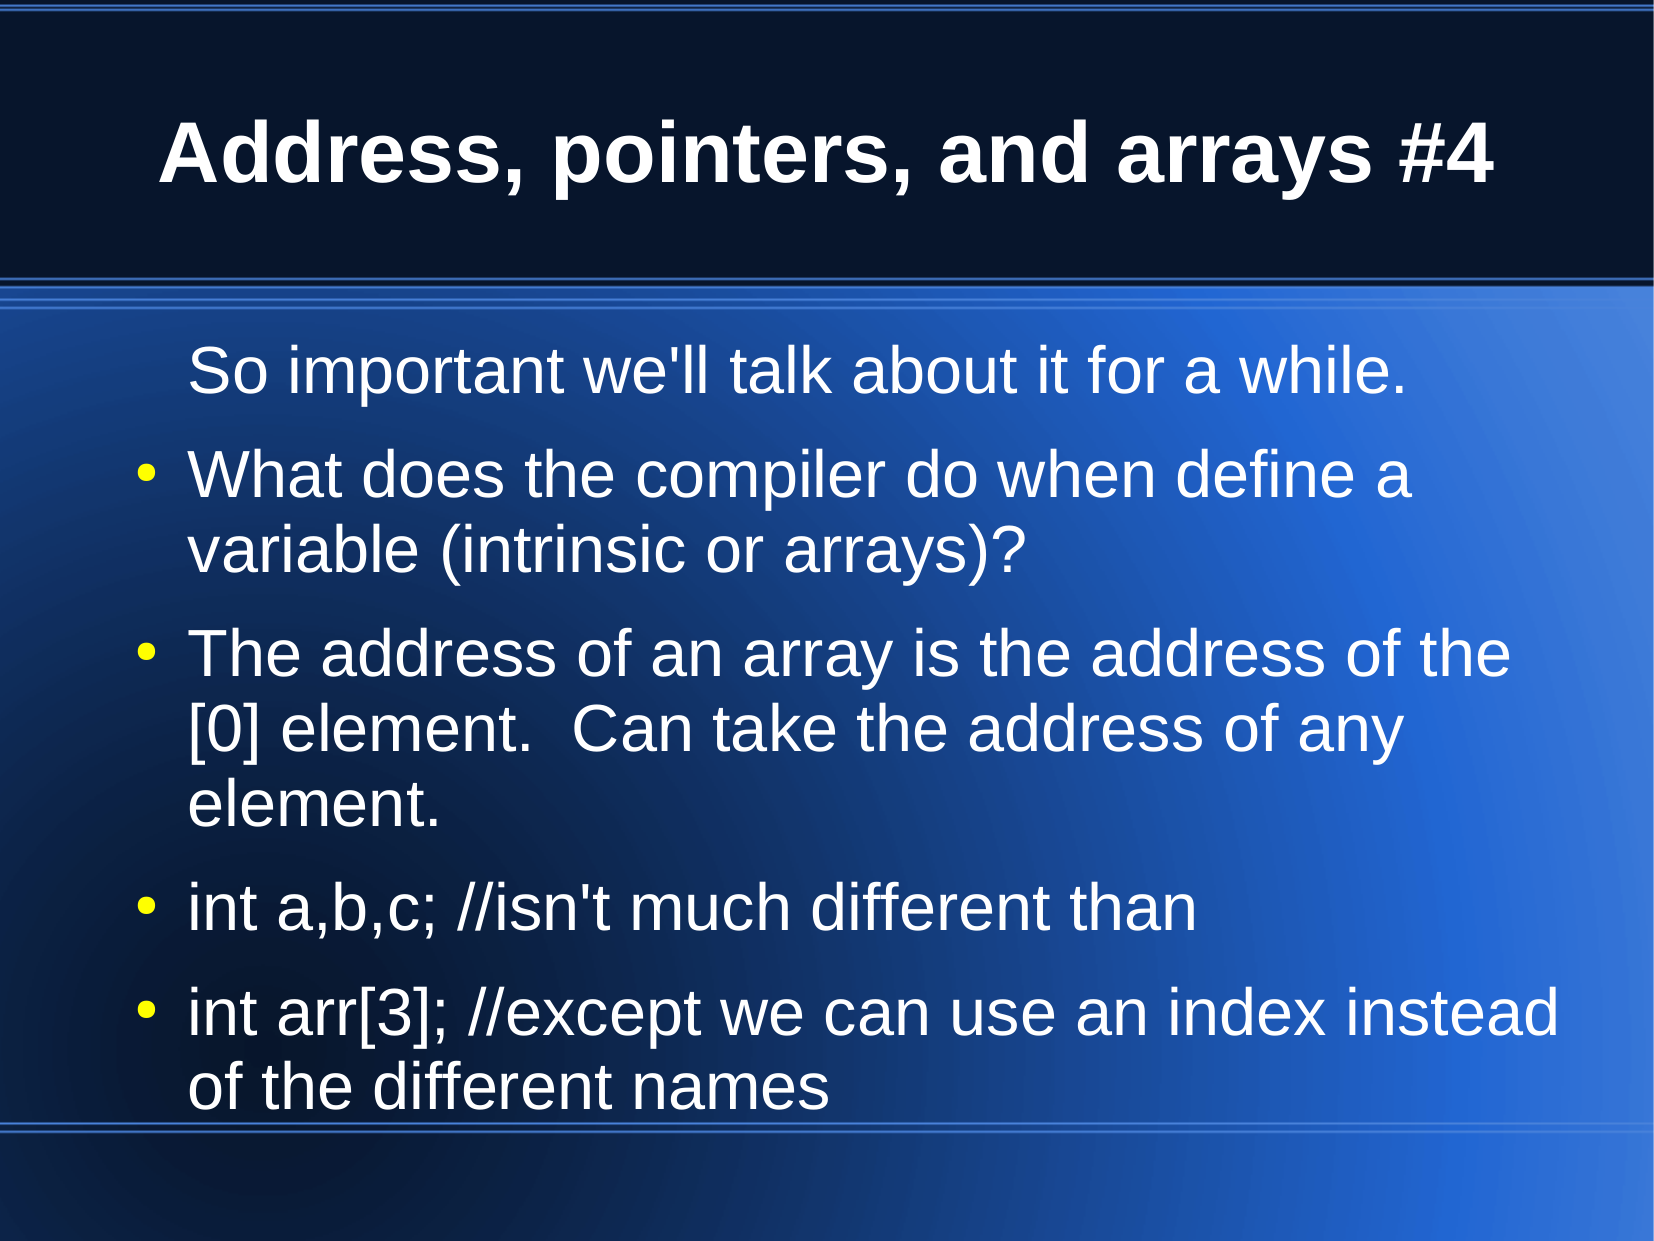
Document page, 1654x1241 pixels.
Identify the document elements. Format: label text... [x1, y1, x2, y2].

list So important we'll talk about it for a while. What does the compiler do when define a variable (intrinsic or arrays)? The address of an array is the address of the [0] element. Can take the address of any element. int a,b,c; //isn't much different than int arr[3]; //except we can use an index instead of the different names [116, 333, 1606, 1125]
picture [0, 0, 1654, 1241]
title Address, pointers, and arrays #4 [82, 49, 1571, 257]
